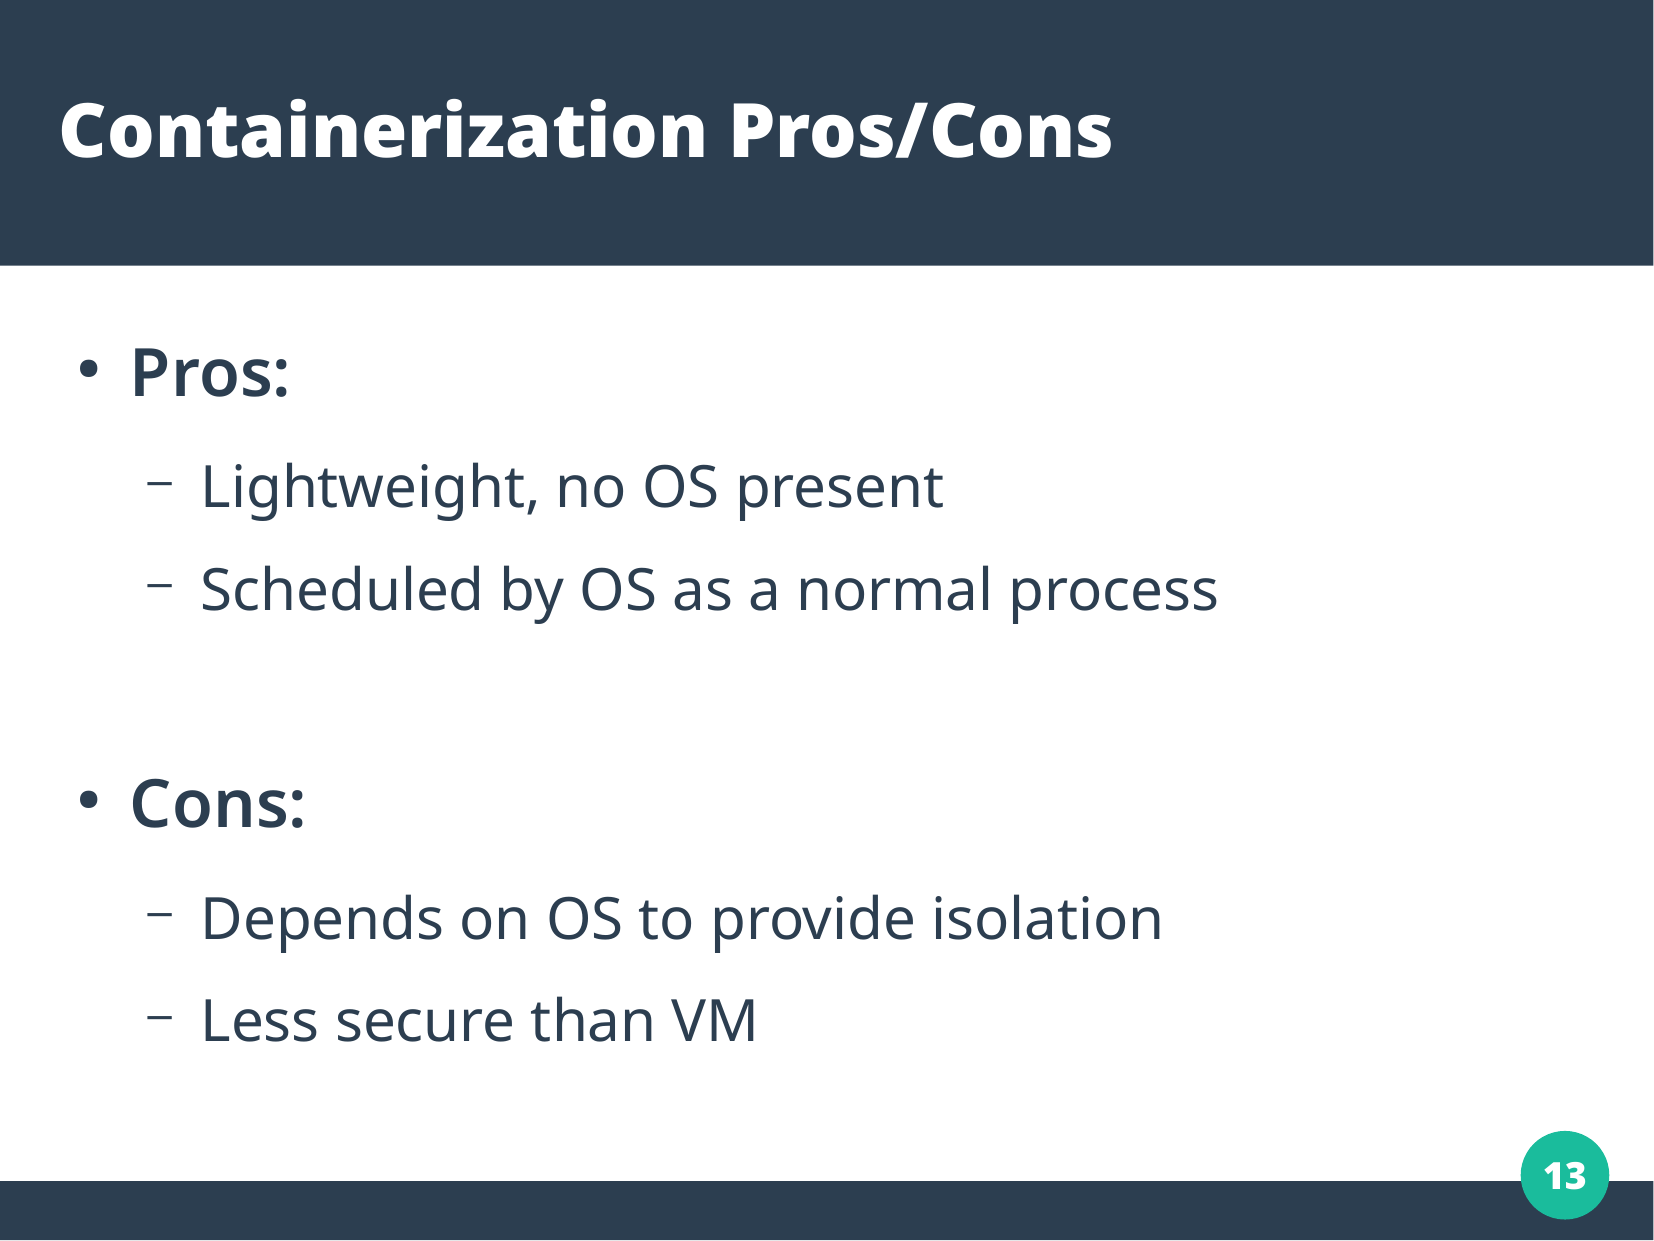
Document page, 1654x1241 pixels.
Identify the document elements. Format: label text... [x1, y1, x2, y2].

list Pros: Lightweight, no OS present Scheduled by OS as a normal process [59, 324, 1595, 720]
title Containerization Pros/Cons [59, 49, 1595, 207]
list Cons: Depends on OS to provide isolation Less secure than VM [59, 756, 1595, 1151]
